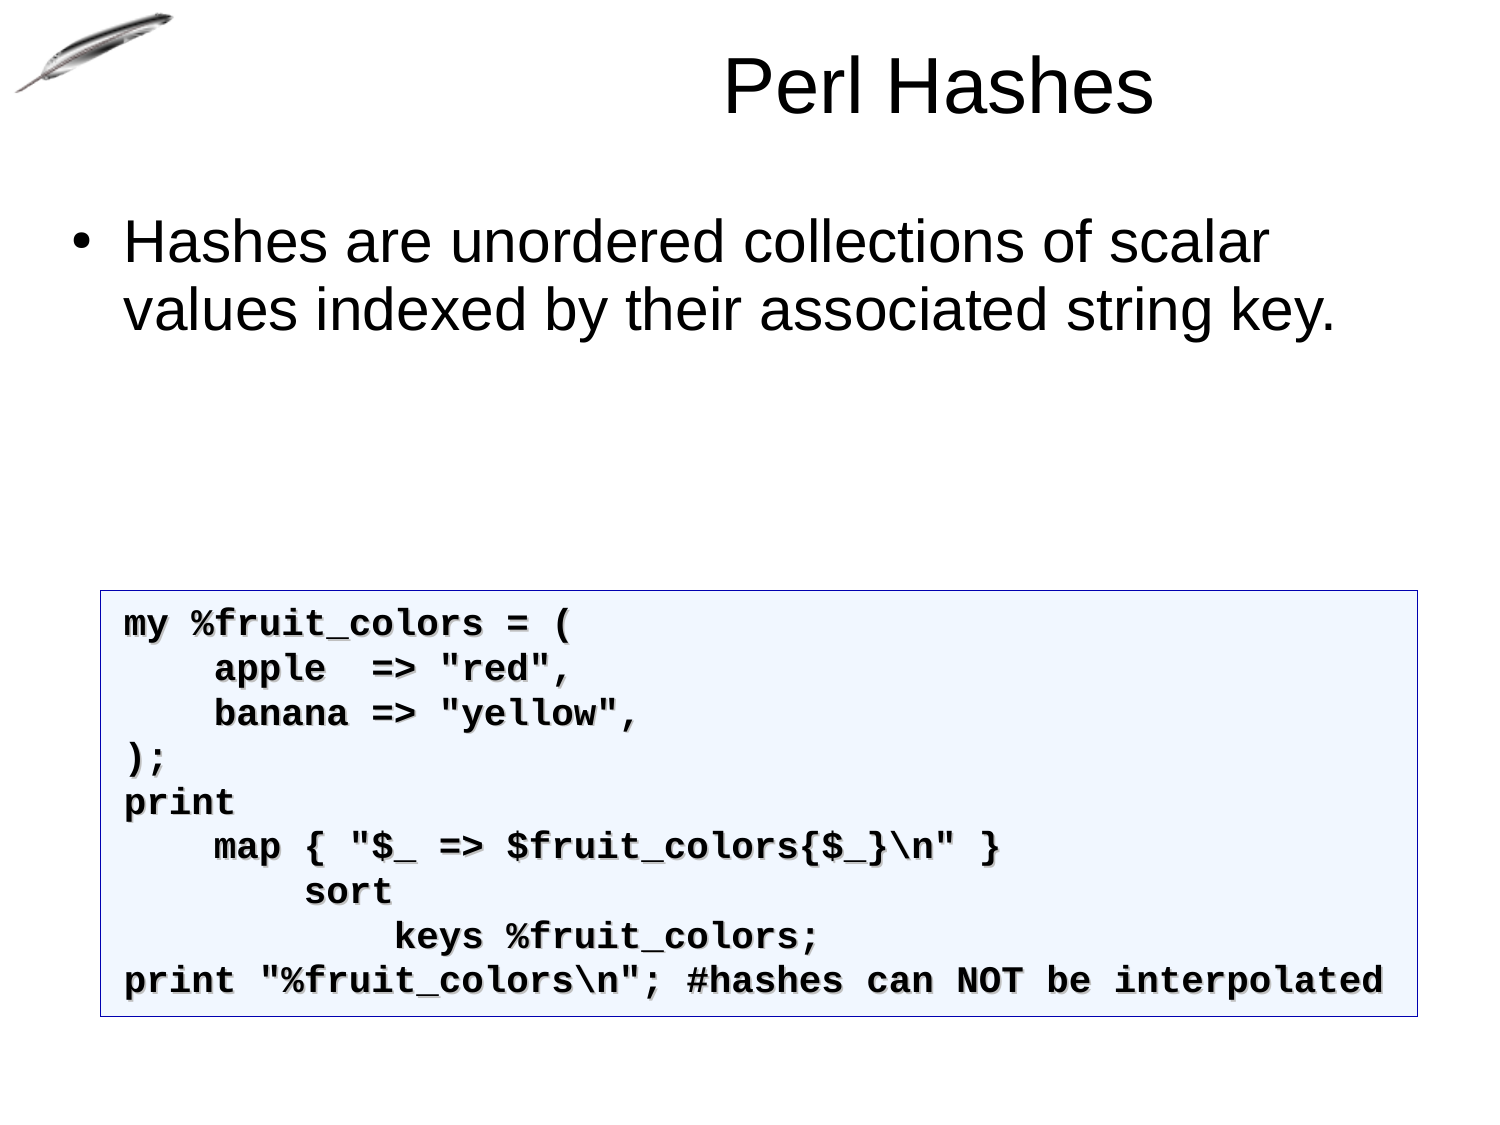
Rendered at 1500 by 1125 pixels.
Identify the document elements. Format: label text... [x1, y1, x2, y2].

title Perl Hashes [419, 0, 1459, 176]
picture [11, 11, 179, 95]
text_box my %fruit_colors = ( apple => "red", banana => "yellow", ); print map { "$_ => $fruit_colors{$_}\n" } sort keys %fruit_colors; print "%fruit_colors\n"; #hashes can NOT be interpolated [100, 590, 1418, 1016]
list Hashes are unordered collections of scalar values indexed by their associated string key. [53, 207, 1447, 1084]
